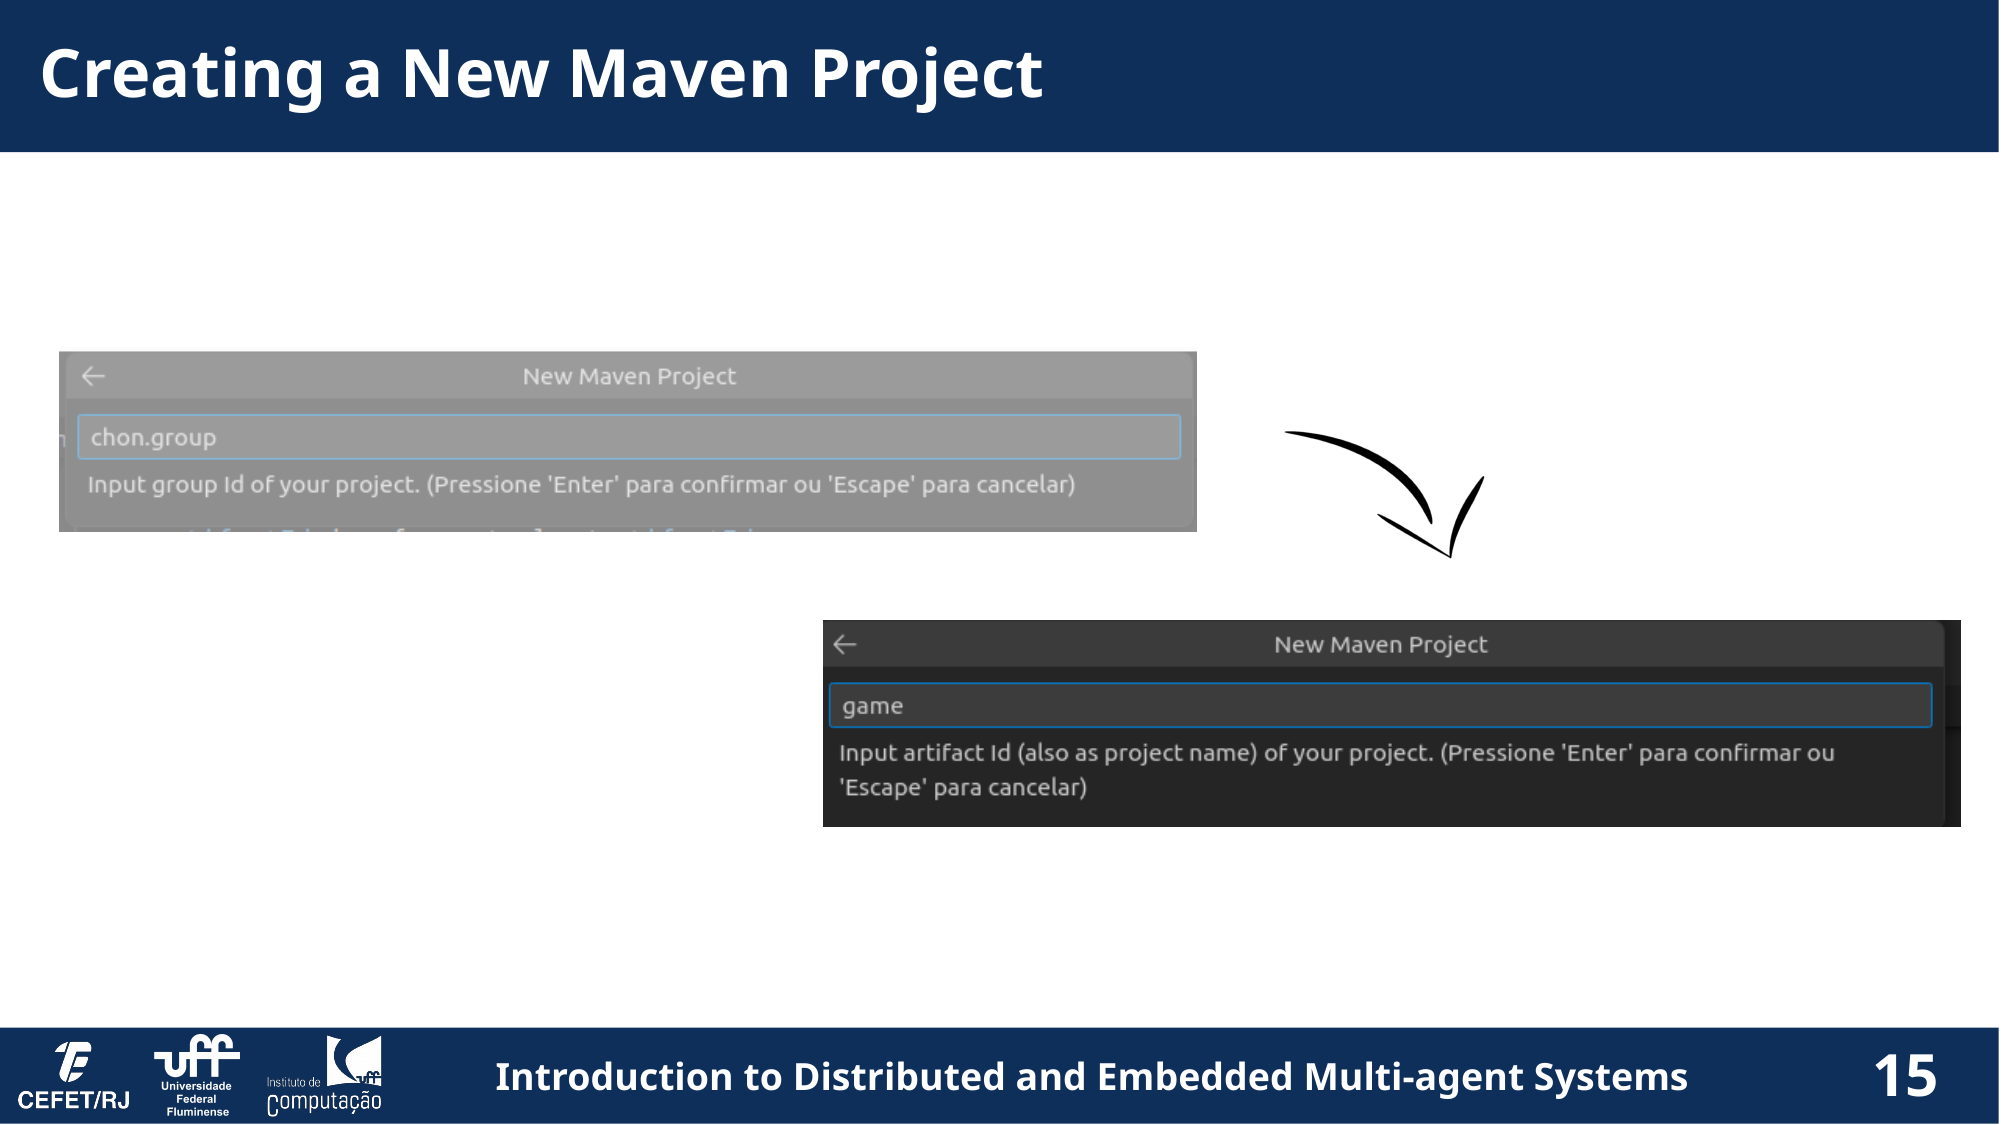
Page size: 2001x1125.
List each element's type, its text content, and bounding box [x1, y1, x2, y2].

picture [18, 1021, 129, 1125]
picture [265, 1033, 383, 1117]
text_box Creating a New Maven Project [25, 23, 1999, 119]
picture [823, 620, 1961, 827]
picture [59, 347, 1197, 532]
picture [153, 1033, 241, 1121]
picture [1283, 358, 1506, 570]
